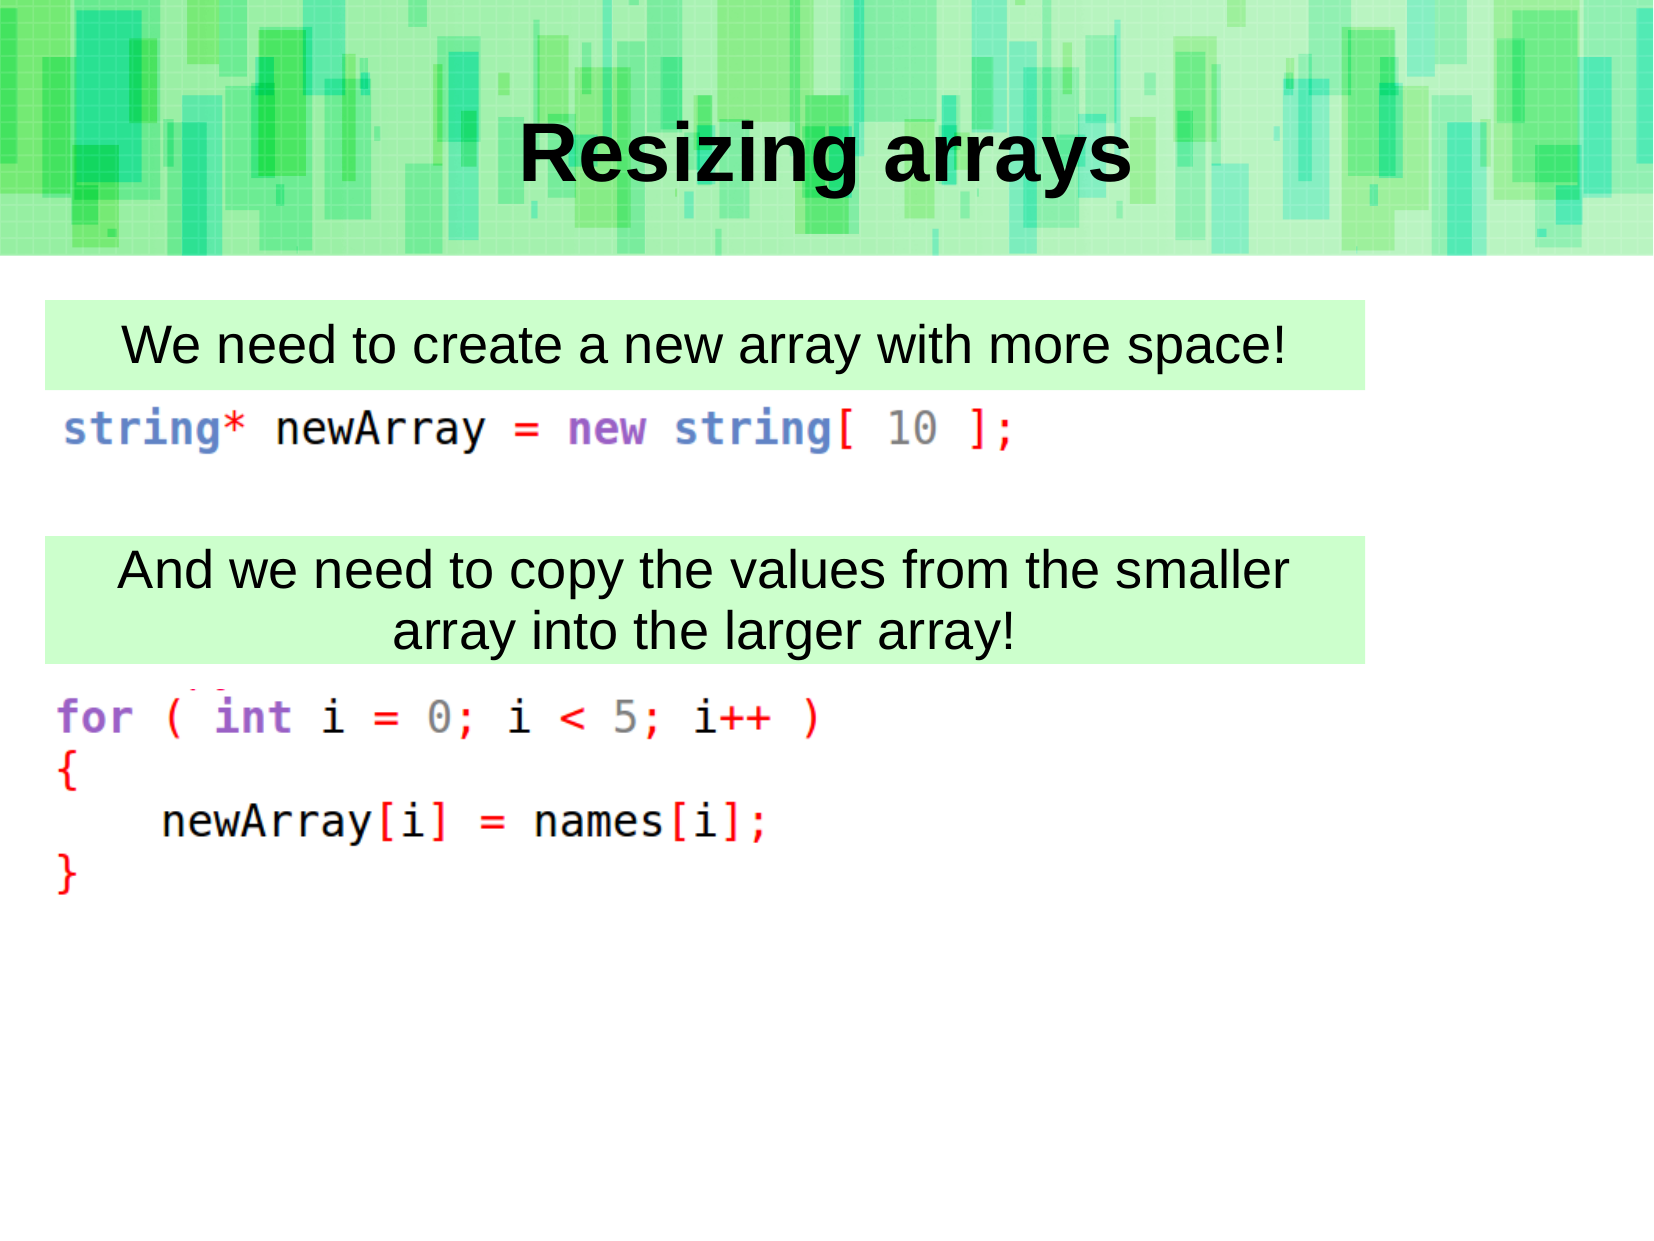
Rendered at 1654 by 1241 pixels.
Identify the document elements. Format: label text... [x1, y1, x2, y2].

text_box We need to create a new array with more space! [45, 300, 1366, 391]
title Resizing arrays [82, 49, 1571, 257]
picture [0, 0, 1654, 1241]
text_box And we need to copy the values from the smaller array into the larger array! [45, 536, 1366, 664]
